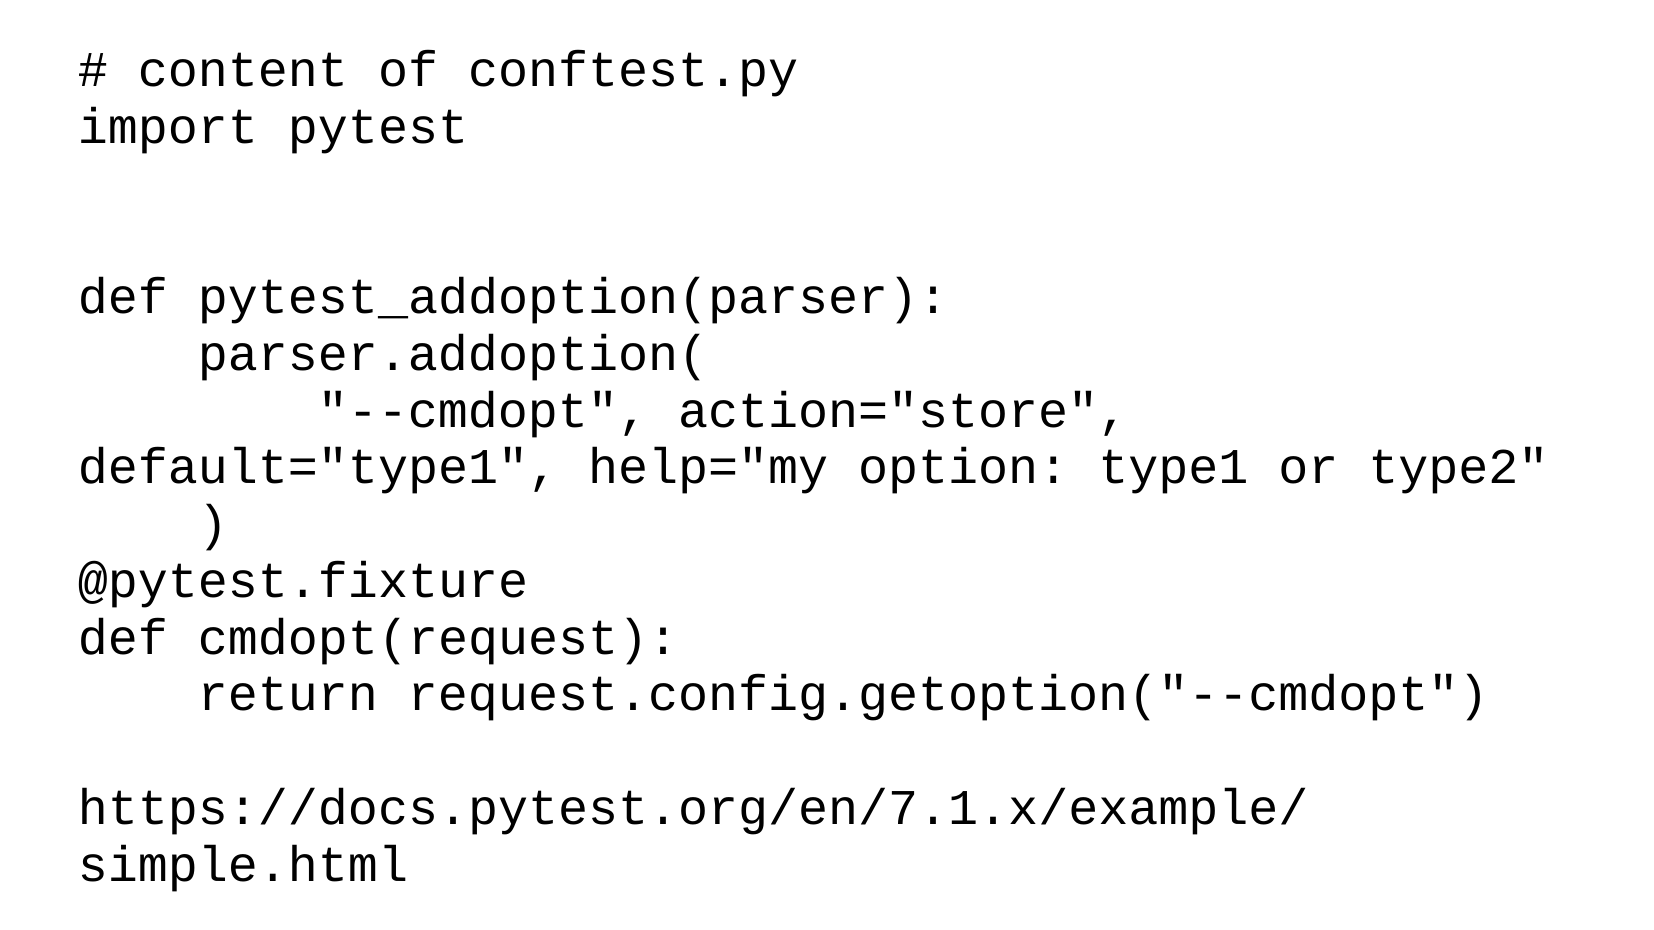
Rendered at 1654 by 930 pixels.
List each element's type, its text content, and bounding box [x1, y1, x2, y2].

text_box # content of conftest.py import pytest def pytest_addoption(parser): parser.addoption( "--cmdopt", action="store", default="type1", help="my option: type1 or type2" ) @pytest.fixture def cmdopt(request): return request.config.getoption("--cmdopt") https://docs.pytest.org/en/7.1.x/example/simple.html [63, 37, 1601, 904]
